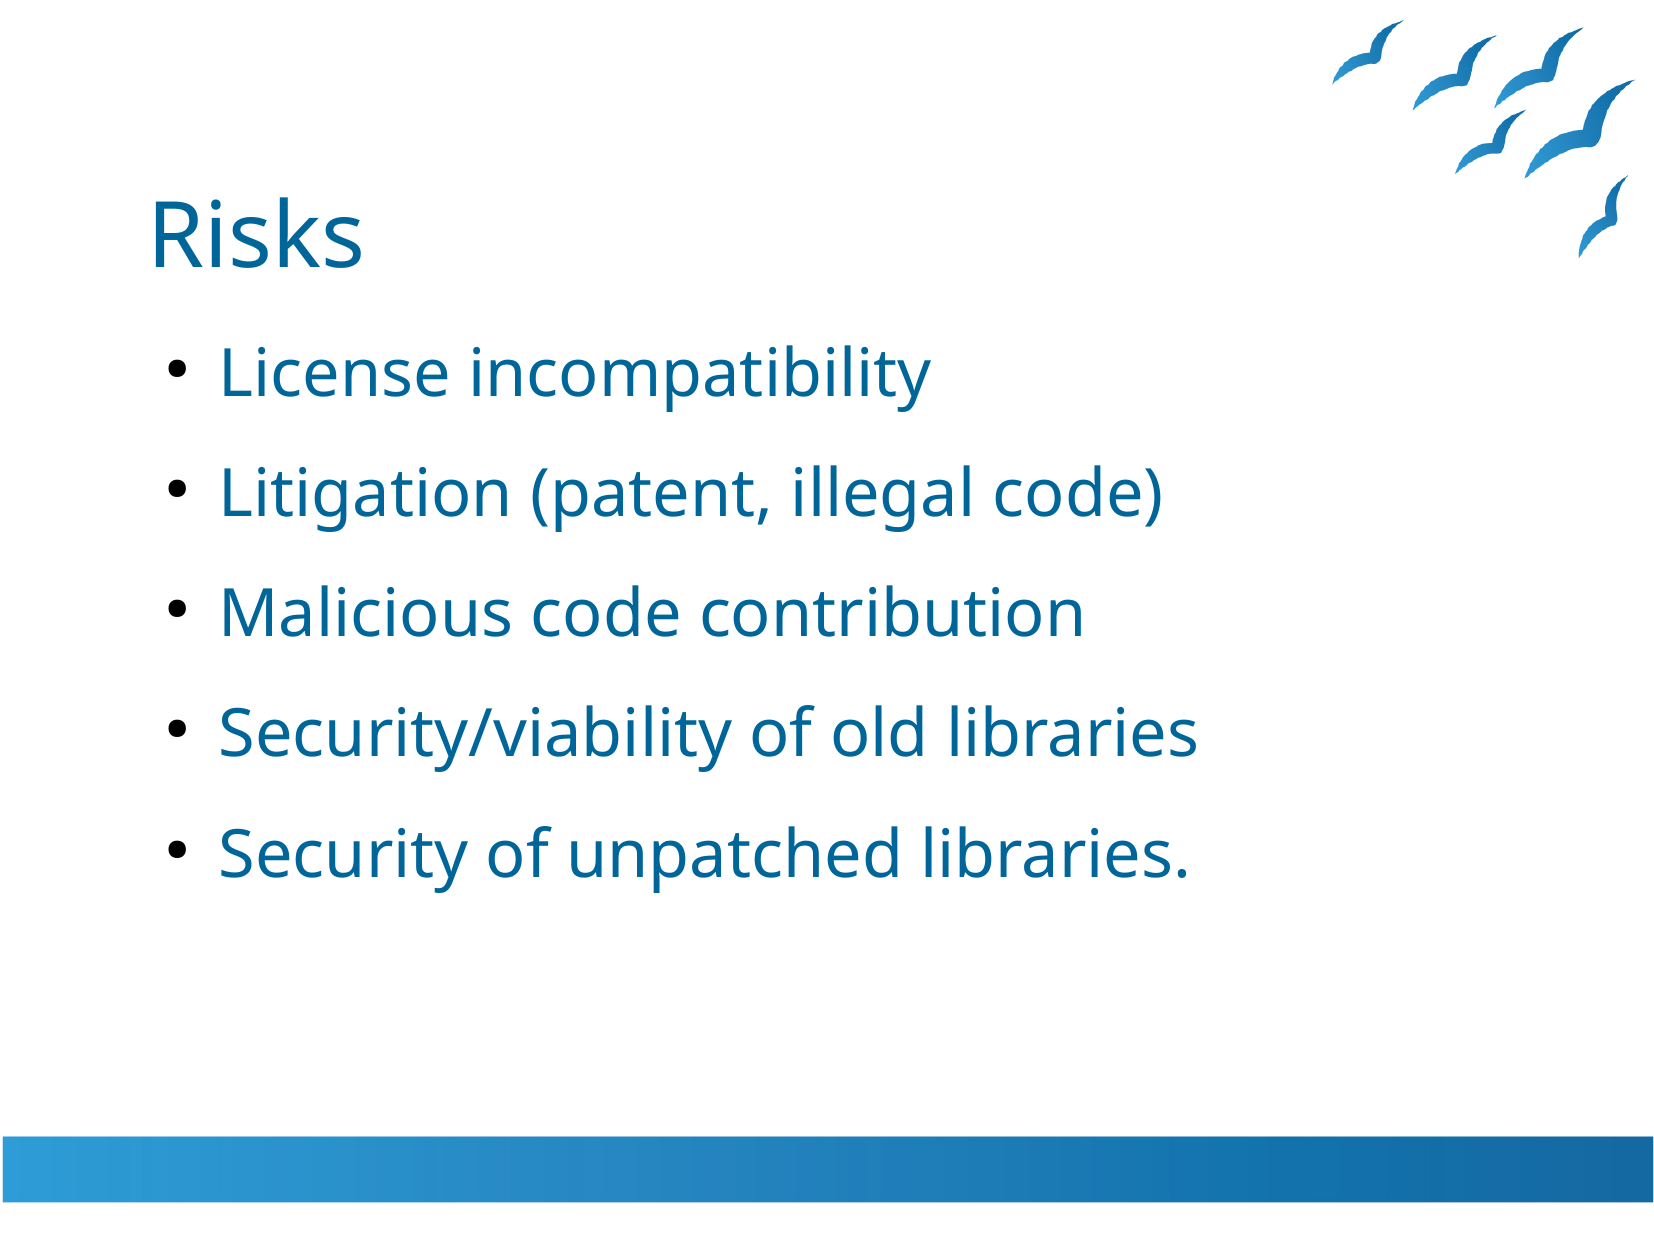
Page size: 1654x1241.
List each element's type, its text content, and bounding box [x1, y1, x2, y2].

list License incompatibility Litigation (patent, illegal code) Malicious code contribution Security/viability of old libraries Security of unpatched libraries. [147, 324, 1506, 1045]
title Risks [147, 177, 1506, 287]
picture [0, 0, 1654, 1241]
